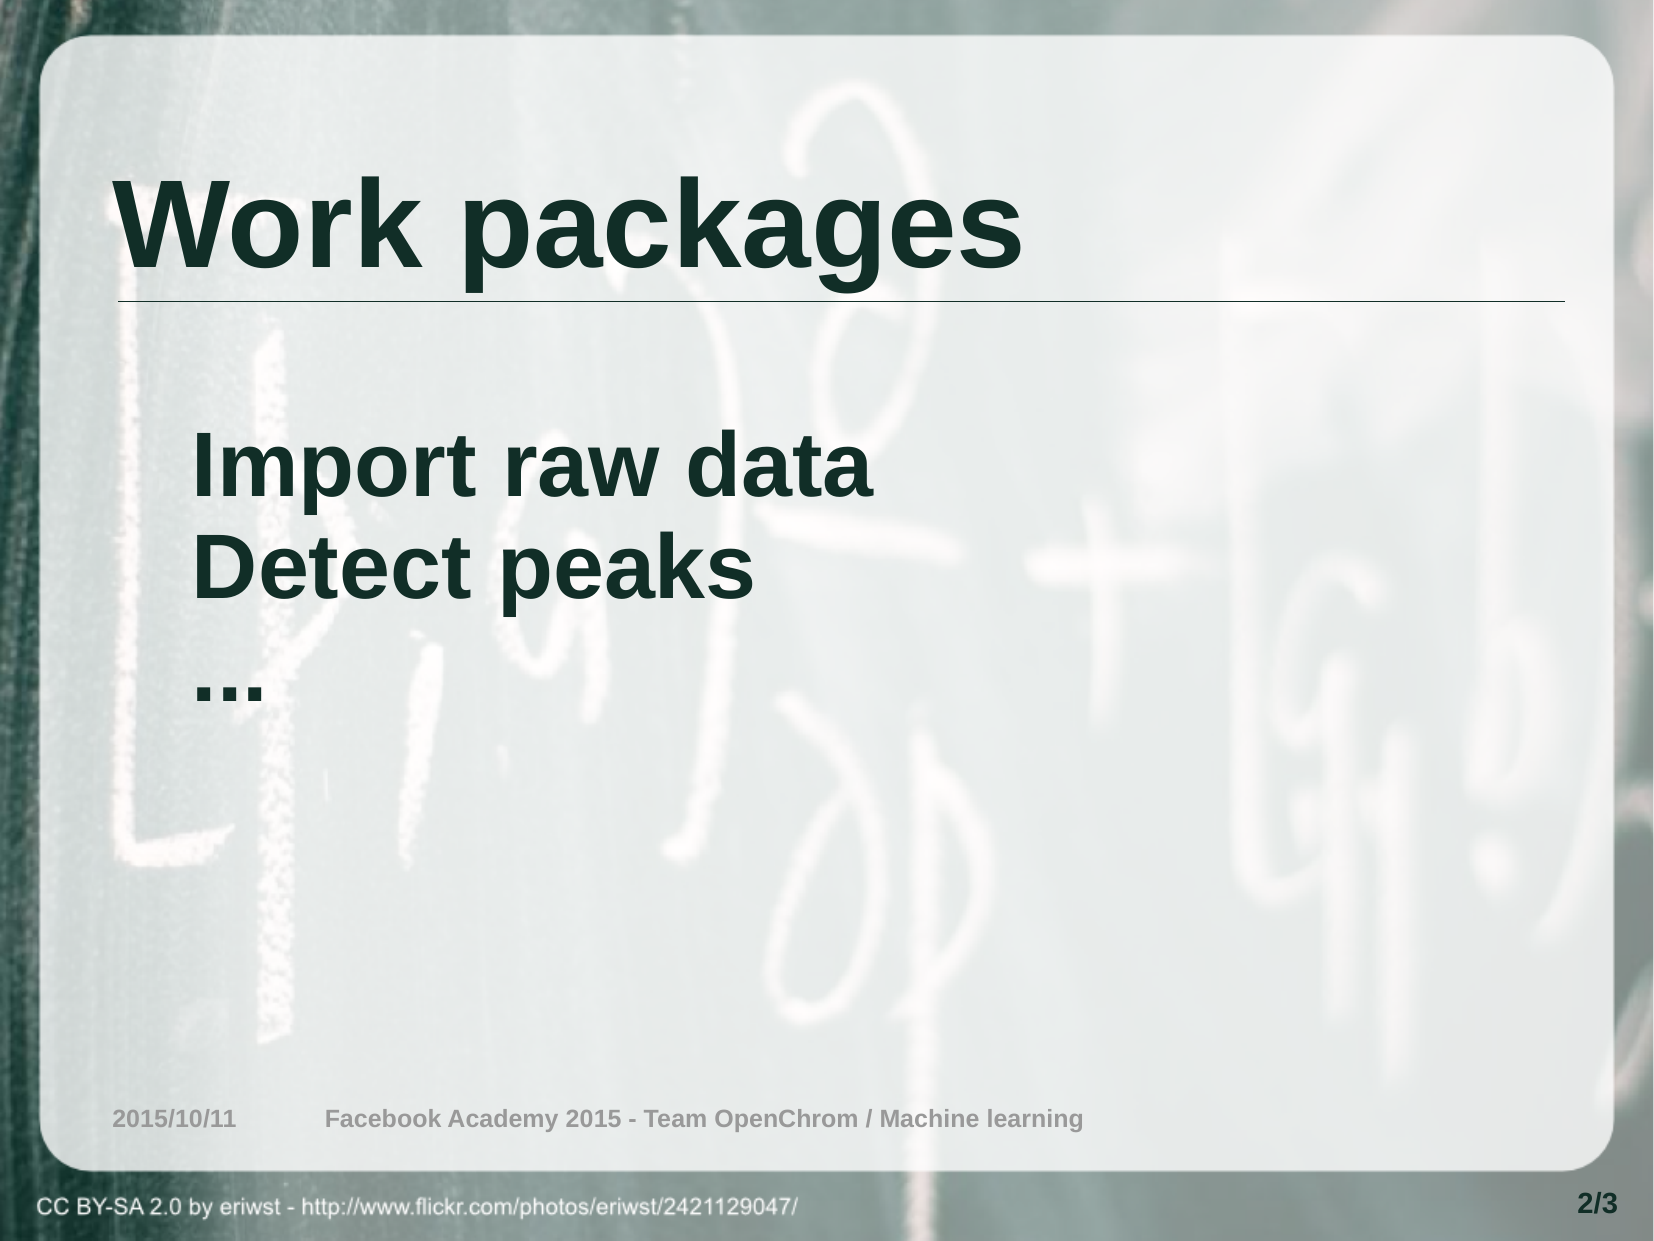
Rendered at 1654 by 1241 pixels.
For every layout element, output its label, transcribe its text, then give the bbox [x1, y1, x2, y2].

title Work packages [112, 154, 1565, 295]
text_box Import raw data Detect peaks ... [177, 405, 1536, 1063]
picture [0, 0, 1654, 1241]
